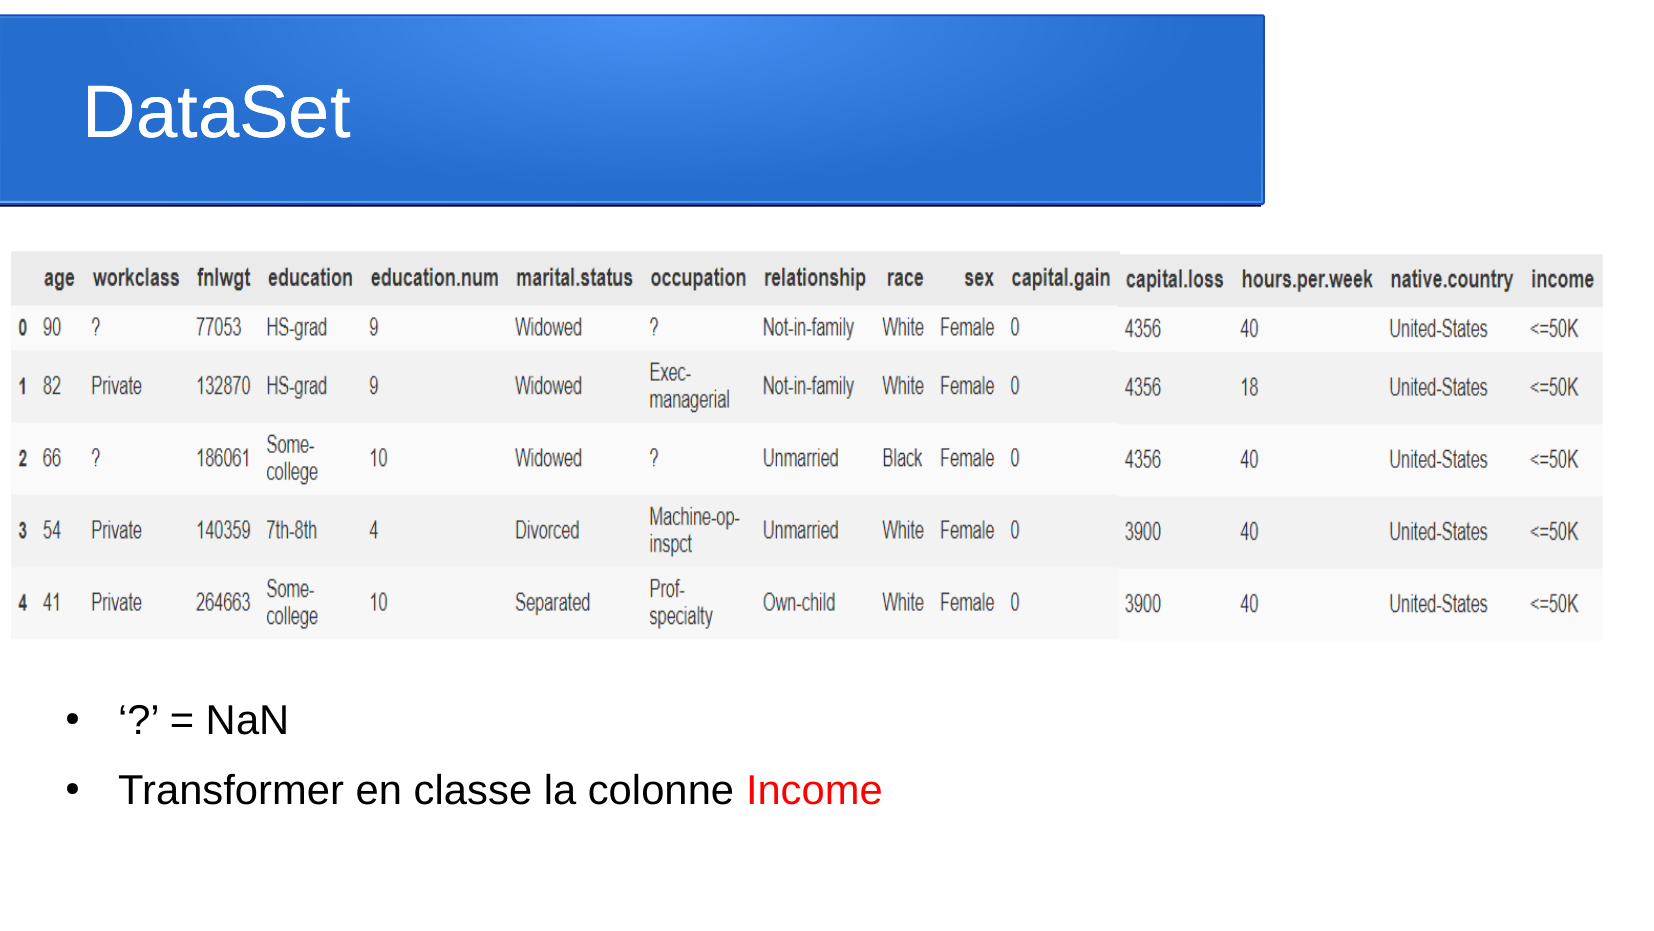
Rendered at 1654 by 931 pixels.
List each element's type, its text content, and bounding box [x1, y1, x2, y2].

list ‘?’ = NaN Transformer en classe la colonne Income [47, 696, 1536, 839]
picture [11, 247, 1607, 662]
title DataSet [82, 35, 1235, 189]
